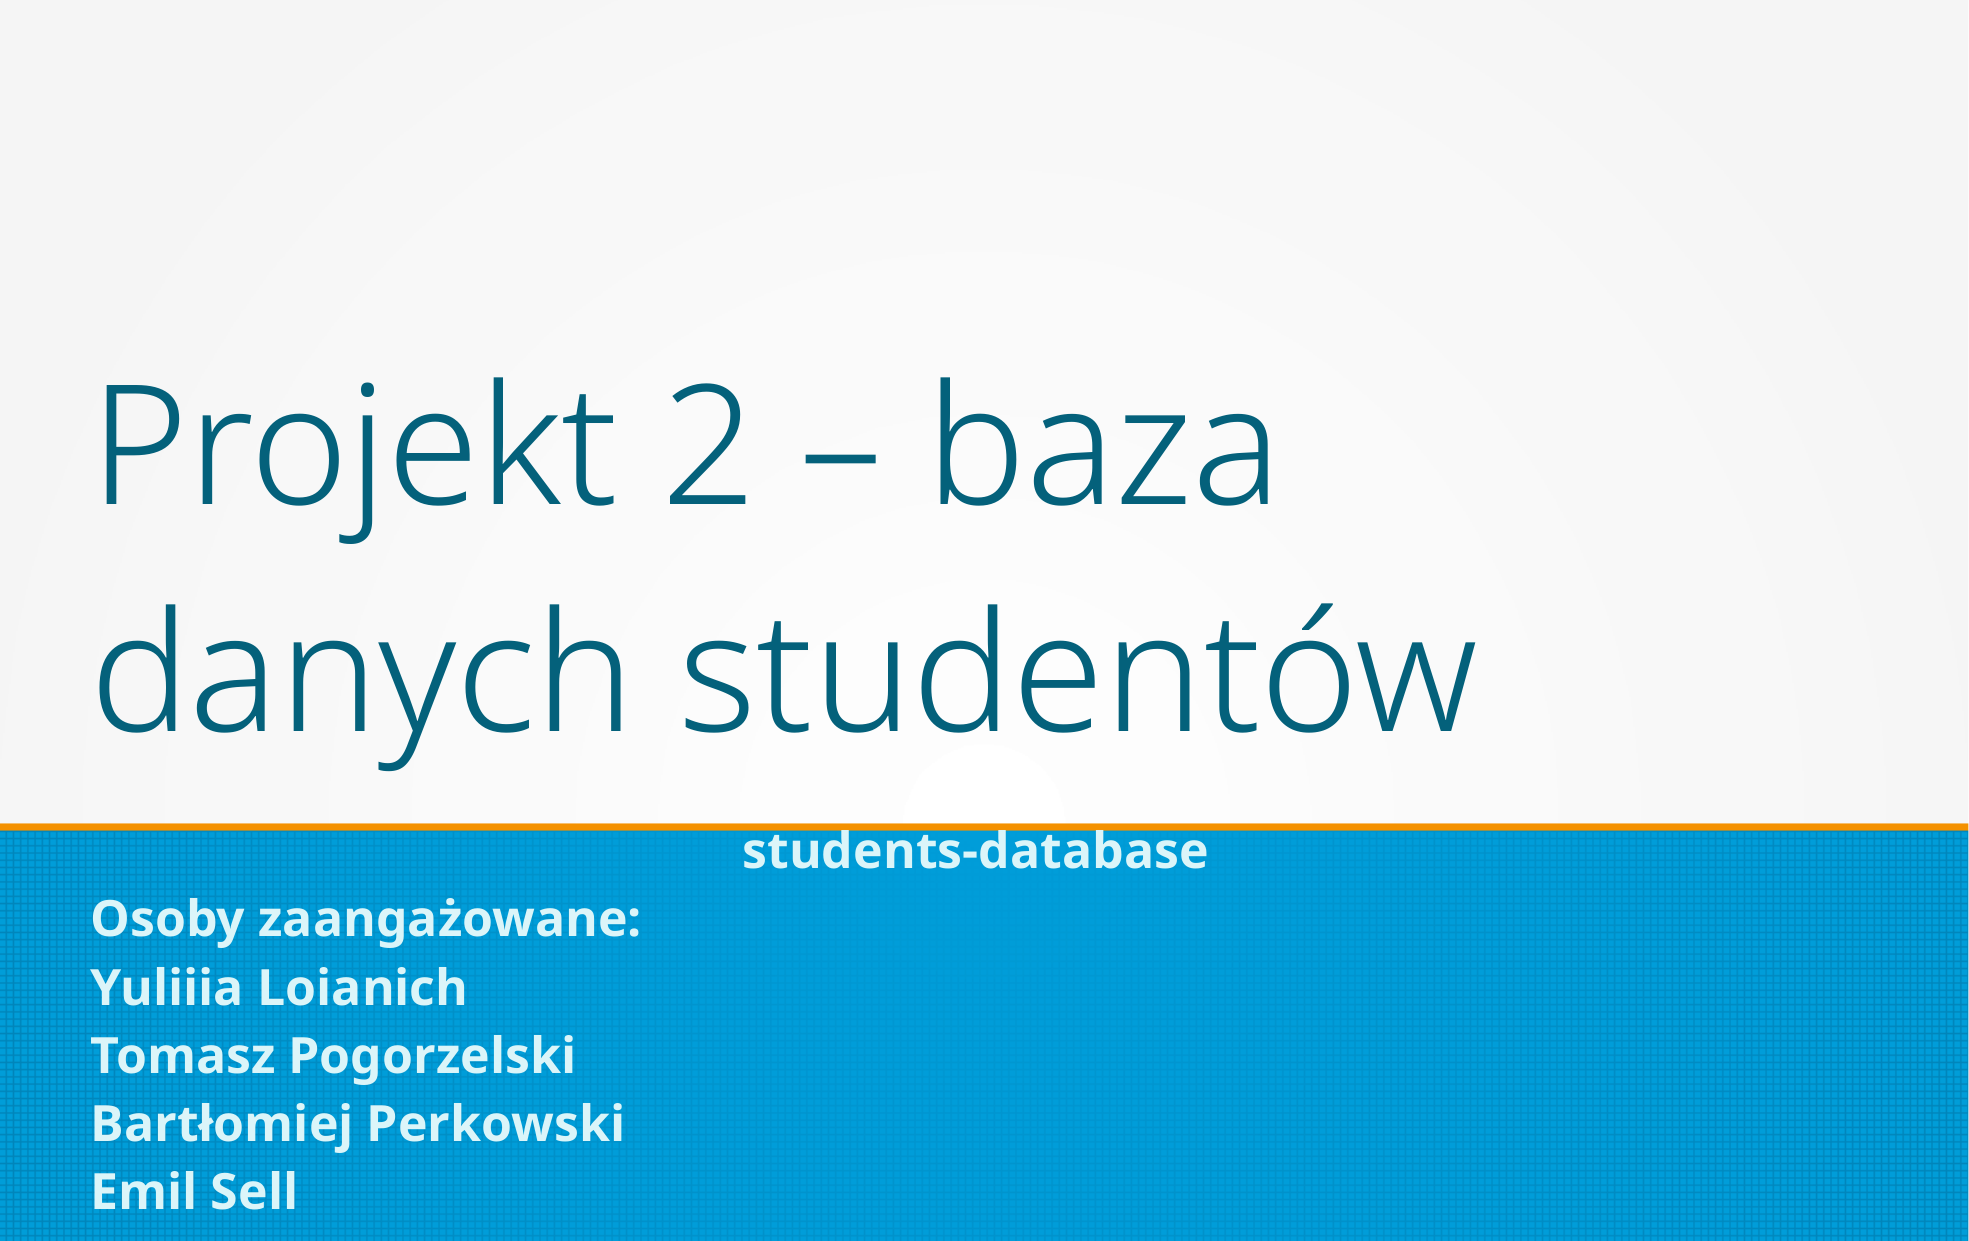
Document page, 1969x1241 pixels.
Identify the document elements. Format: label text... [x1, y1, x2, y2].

title Projekt 2 – baza danych studentów [90, 49, 1862, 781]
subtitle students-database Osoby zaangażowane: Yuliiia Loianich Tomasz Pogorzelski Bartłomiej Perkowski Emil Sell [90, 814, 1861, 1241]
picture [0, 0, 1969, 830]
